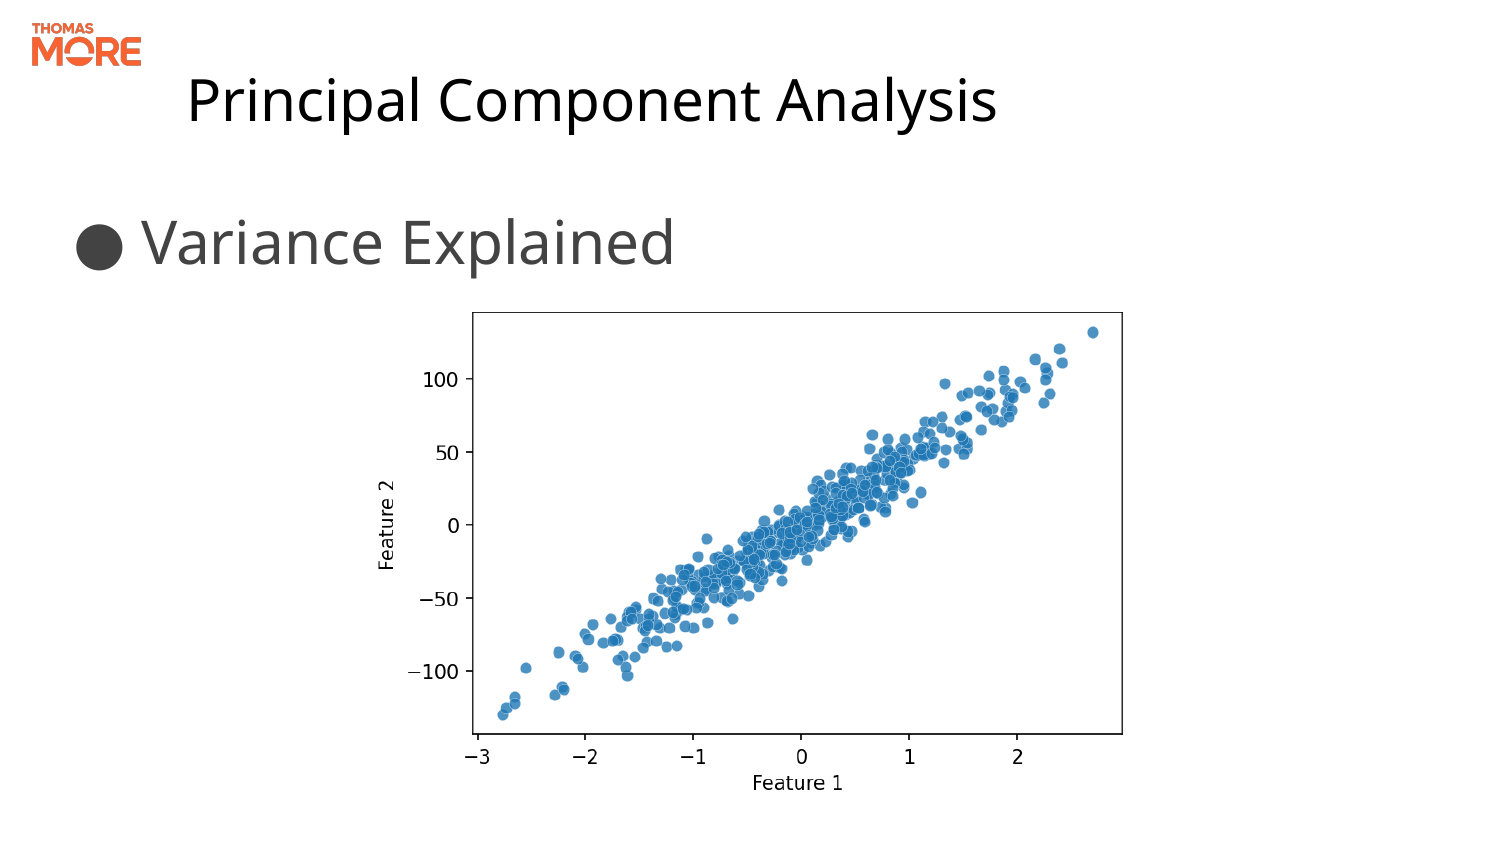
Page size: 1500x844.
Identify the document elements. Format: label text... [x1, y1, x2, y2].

title Principal Component Analysis [171, 48, 1449, 143]
picture [365, 299, 1135, 806]
list Variance Explained [51, 189, 1476, 750]
picture [22, 13, 151, 76]
